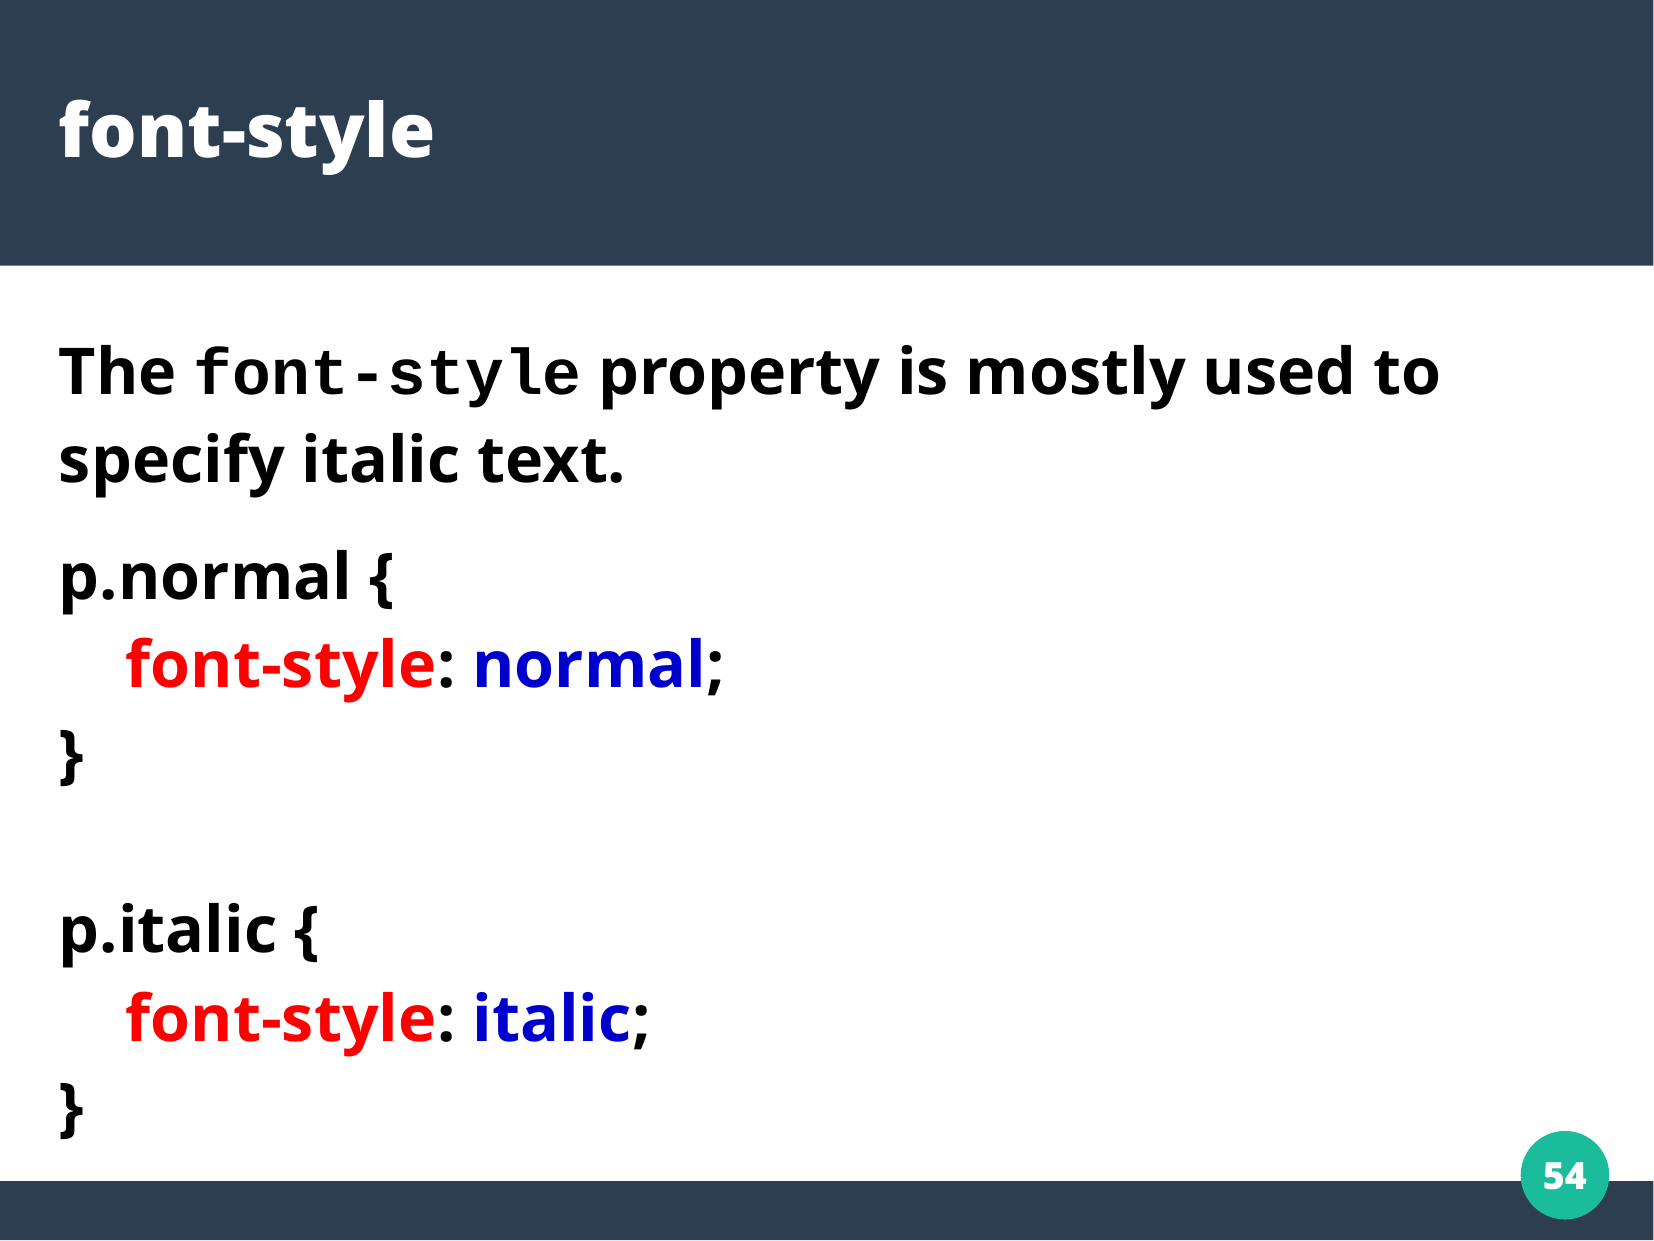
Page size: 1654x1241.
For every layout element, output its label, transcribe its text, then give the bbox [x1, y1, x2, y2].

list The font-style property is mostly used to specify italic text. p.normal { font-style: normal; } p.italic { font-style: italic; } [59, 324, 1595, 1152]
title font-style [59, 49, 1595, 207]
